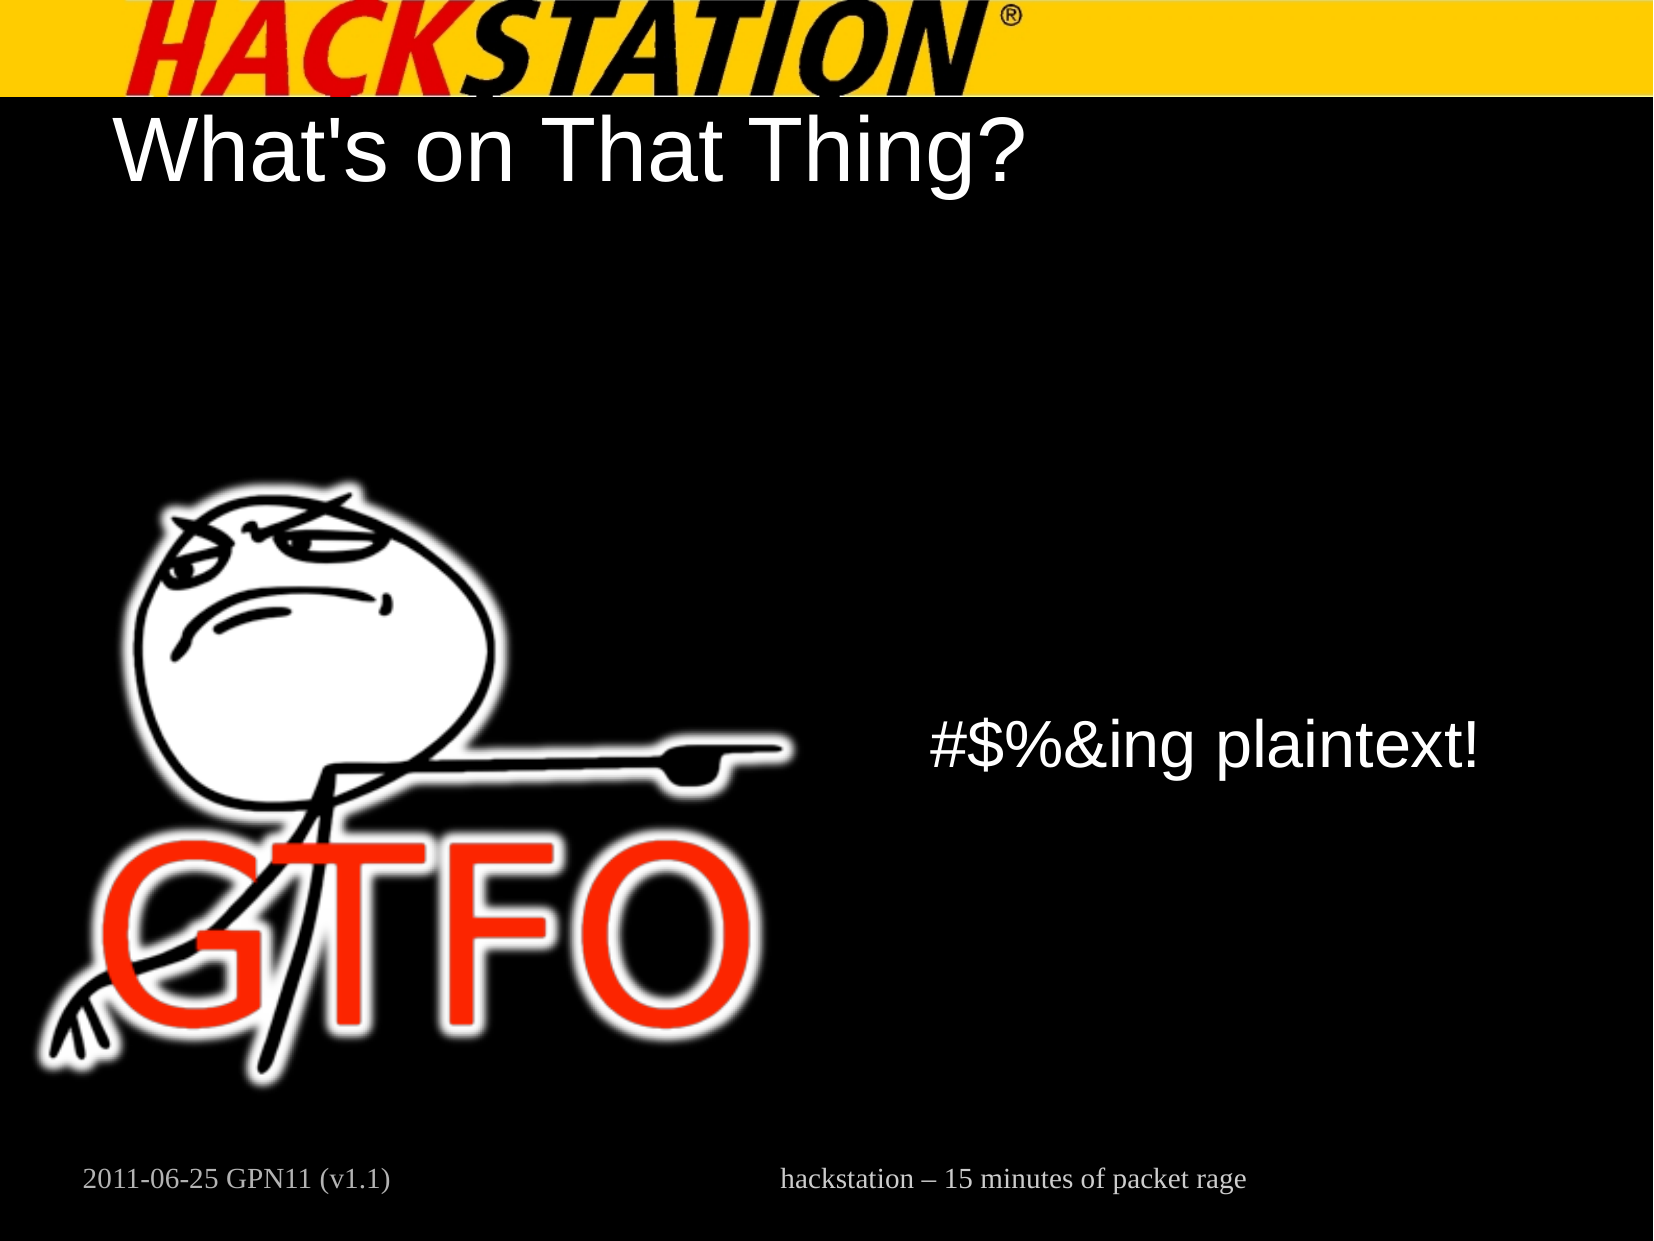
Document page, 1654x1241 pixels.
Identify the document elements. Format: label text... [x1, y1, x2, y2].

picture [0, 0, 1653, 97]
picture [0, 449, 826, 1102]
list #$%&ing plaintext! [82, 290, 1571, 1109]
title What's on That Thing? [112, 75, 1571, 226]
